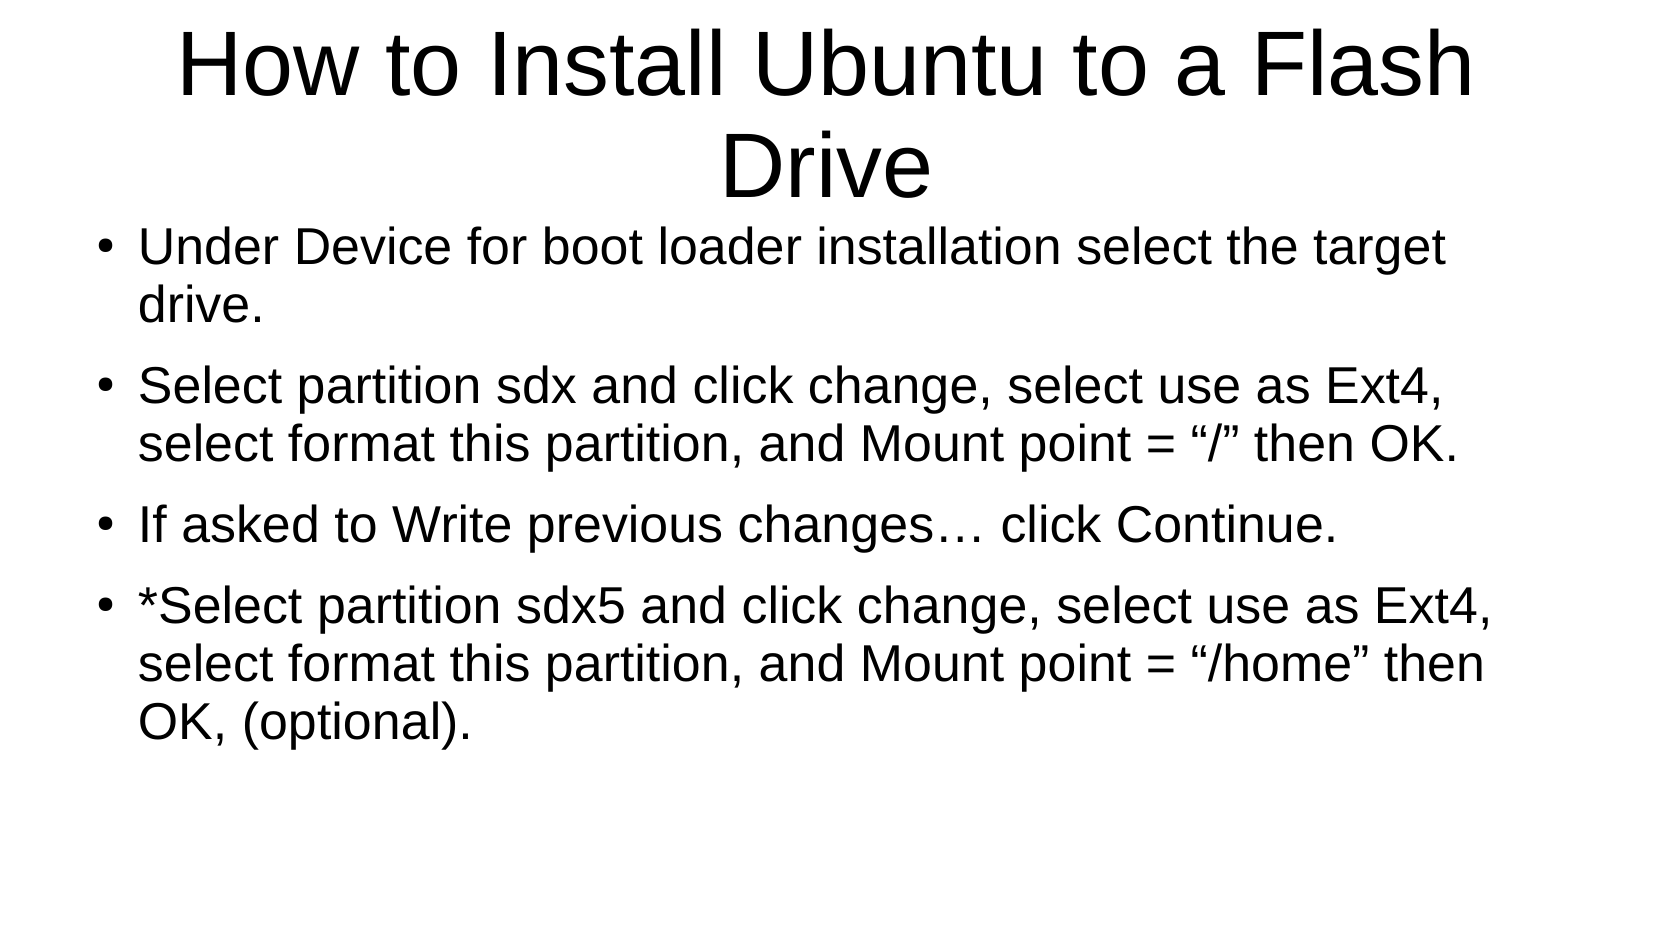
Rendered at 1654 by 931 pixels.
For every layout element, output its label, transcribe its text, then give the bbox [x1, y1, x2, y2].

list Under Device for boot loader installation select the target drive. Select partition sdx and click change, select use as Ext4, select format this partition, and Mount point = “/” then OK. If asked to Write previous changes… click Continue. *Select partition sdx5 and click change, select use as Ext4, select format this partition, and Mount point = “/home” then OK, (optional). [82, 217, 1571, 758]
title How to Install Ubuntu to a Flash Drive [82, 12, 1571, 217]
